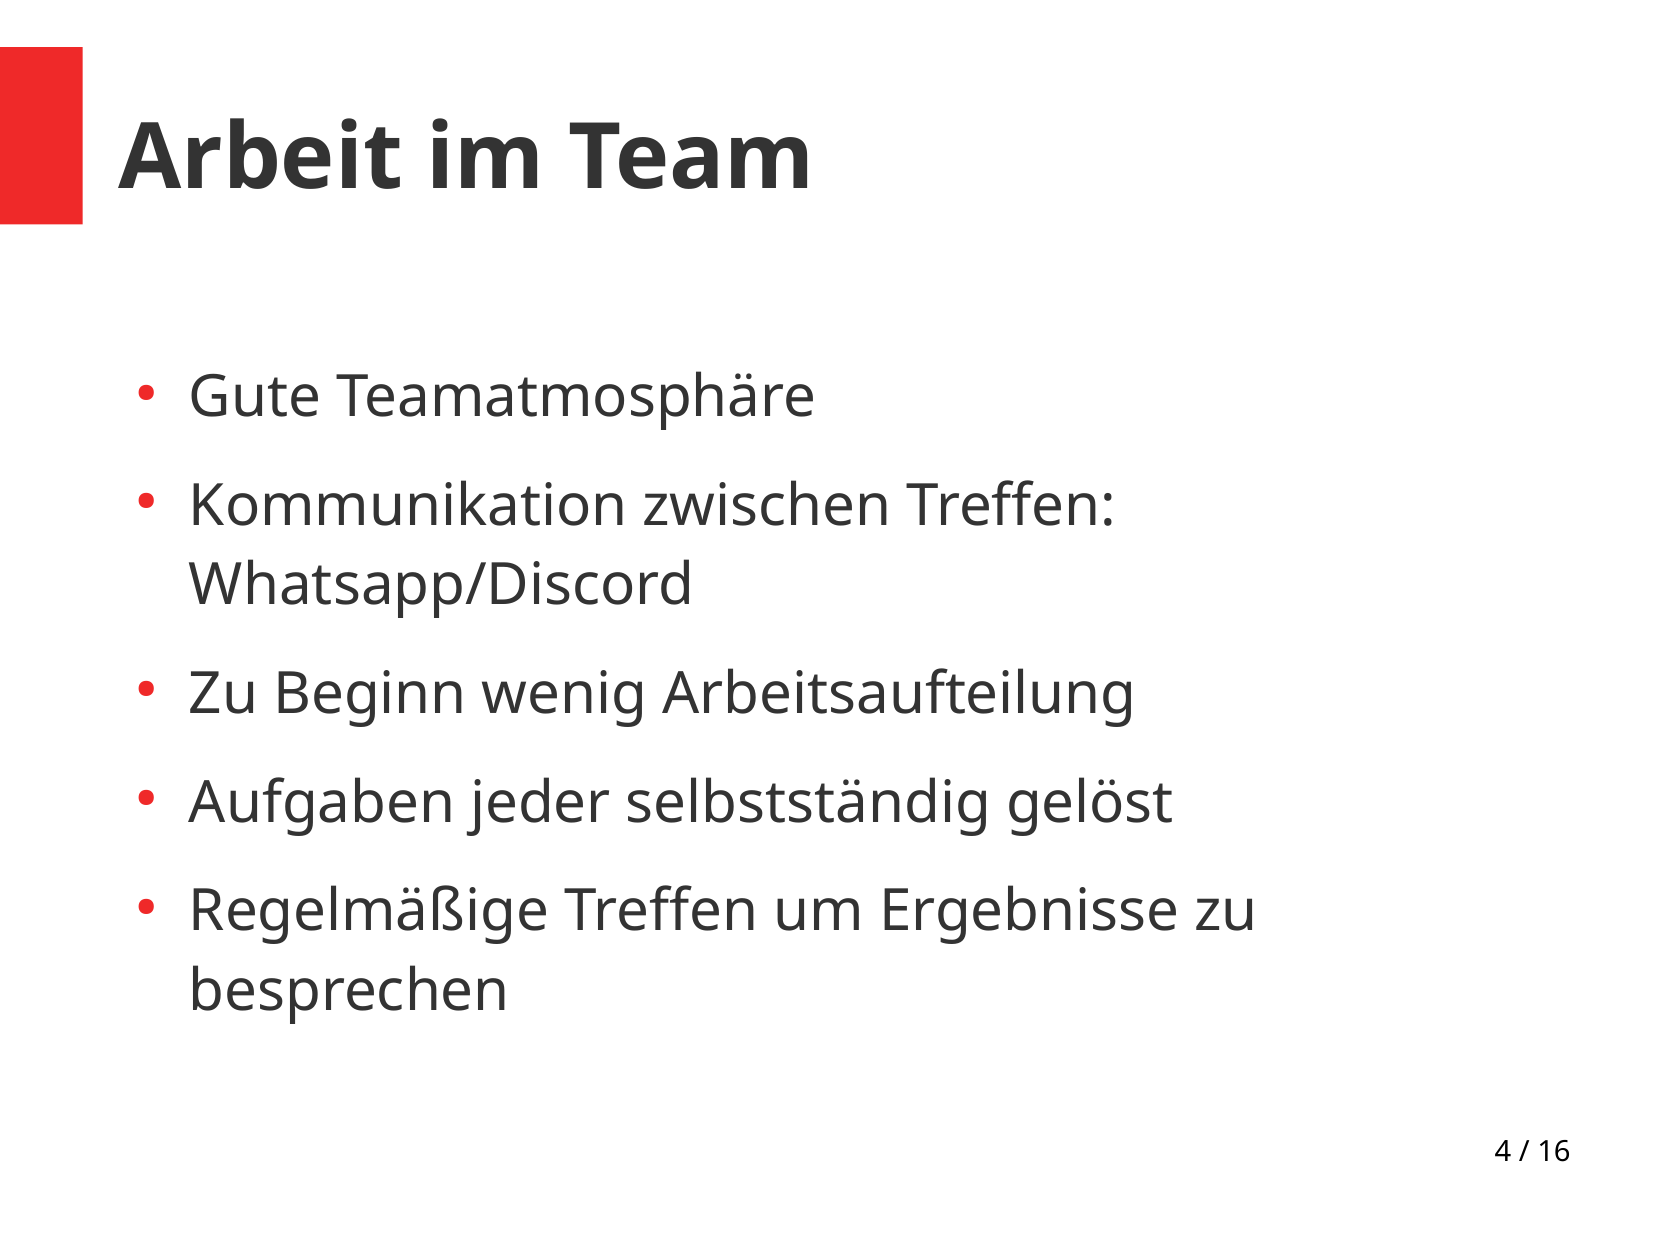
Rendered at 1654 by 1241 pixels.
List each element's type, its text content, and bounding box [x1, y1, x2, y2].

title Arbeit im Team [118, 49, 1571, 257]
list Gute Teamatmosphäre Kommunikation zwischen Treffen: Whatsapp/Discord Zu Beginn wenig Arbeitsaufteilung Aufgaben jeder selbstständig gelöst Regelmäßige Treffen um Ergebnisse zu besprechen [118, 354, 1536, 1074]
